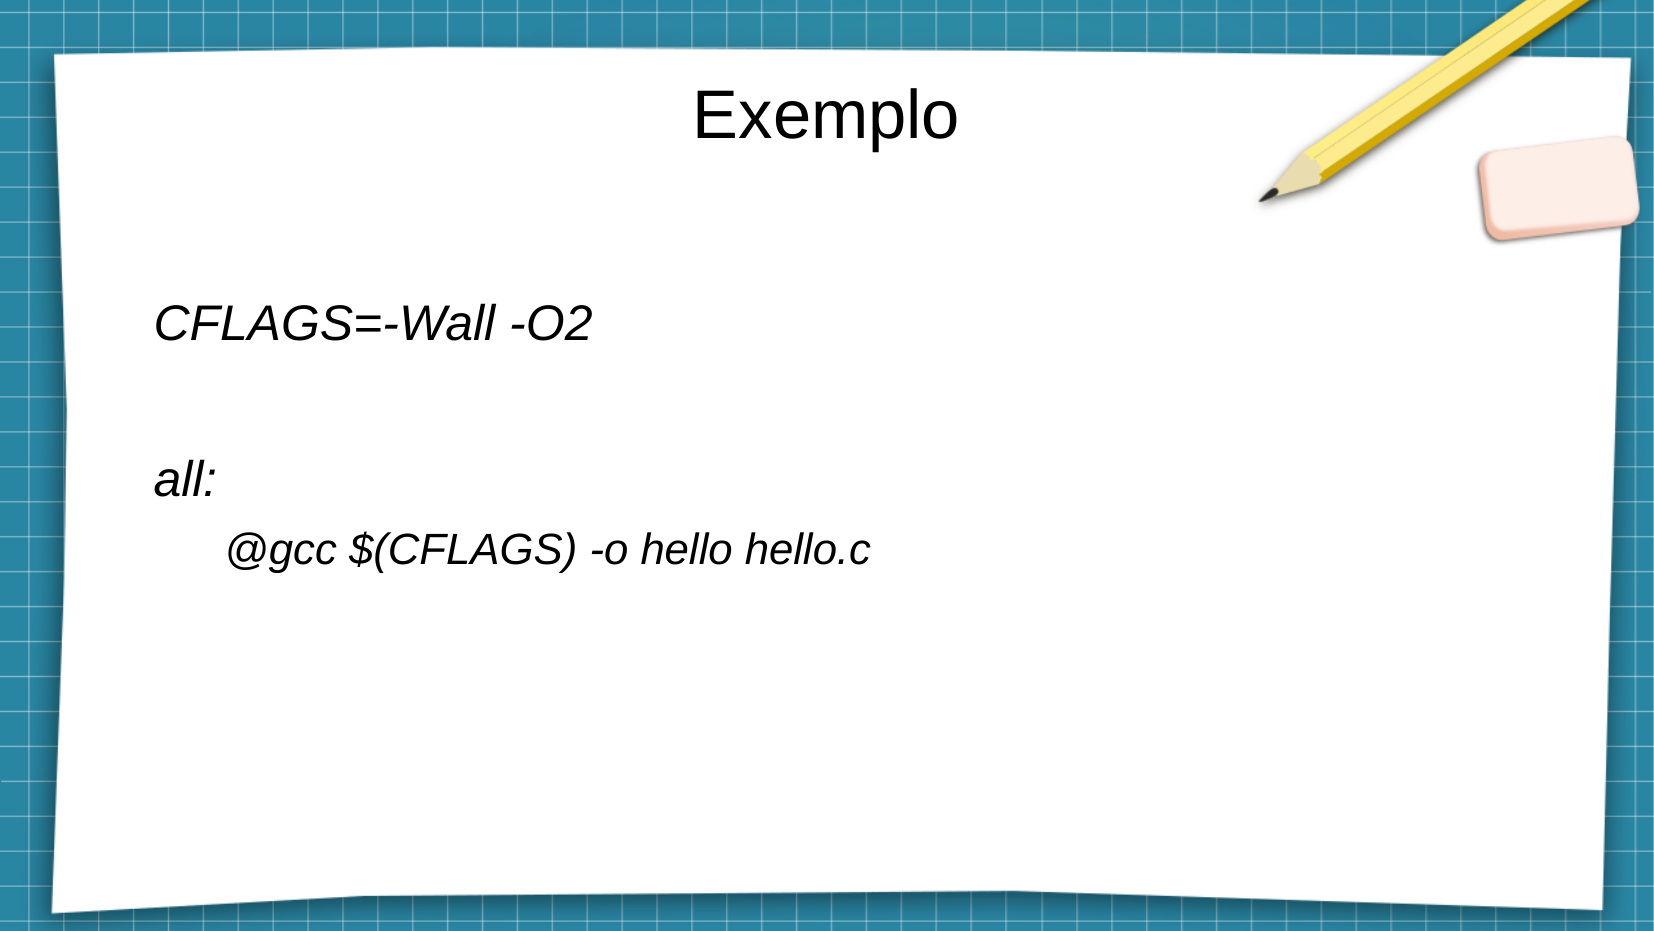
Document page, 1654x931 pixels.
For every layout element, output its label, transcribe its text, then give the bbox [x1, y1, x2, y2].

list CFLAGS=-Wall -O2 all: @gcc $(CFLAGS) -o hello hello.c [82, 217, 1571, 758]
title Exemplo [82, 37, 1571, 193]
picture [0, 0, 1654, 931]
